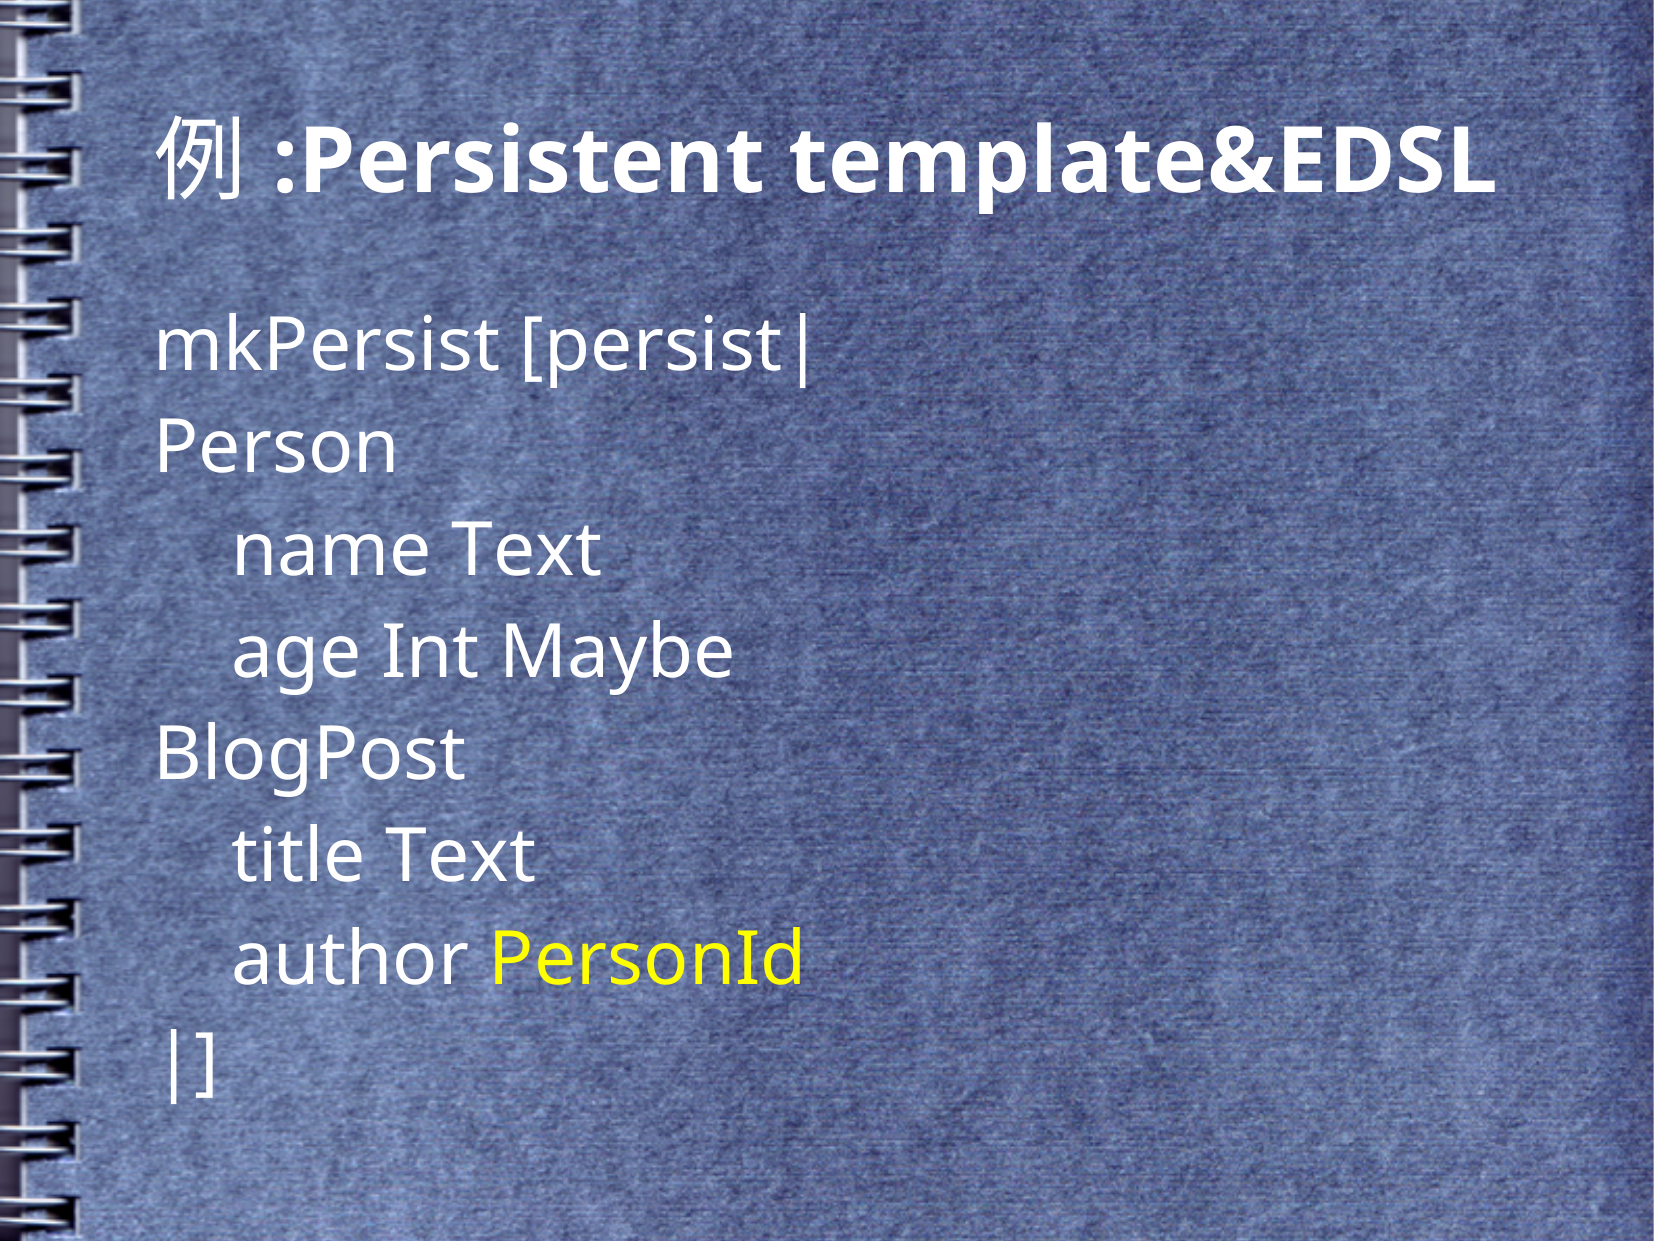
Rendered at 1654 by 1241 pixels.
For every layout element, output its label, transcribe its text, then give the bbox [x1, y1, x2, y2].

title 例:Persistent template&EDSL [82, 49, 1571, 257]
picture [0, 0, 1654, 1241]
list mkPersist [persist| Person name Text age Int Maybe BlogPost title Text author PersonId |] [82, 290, 1571, 1183]
